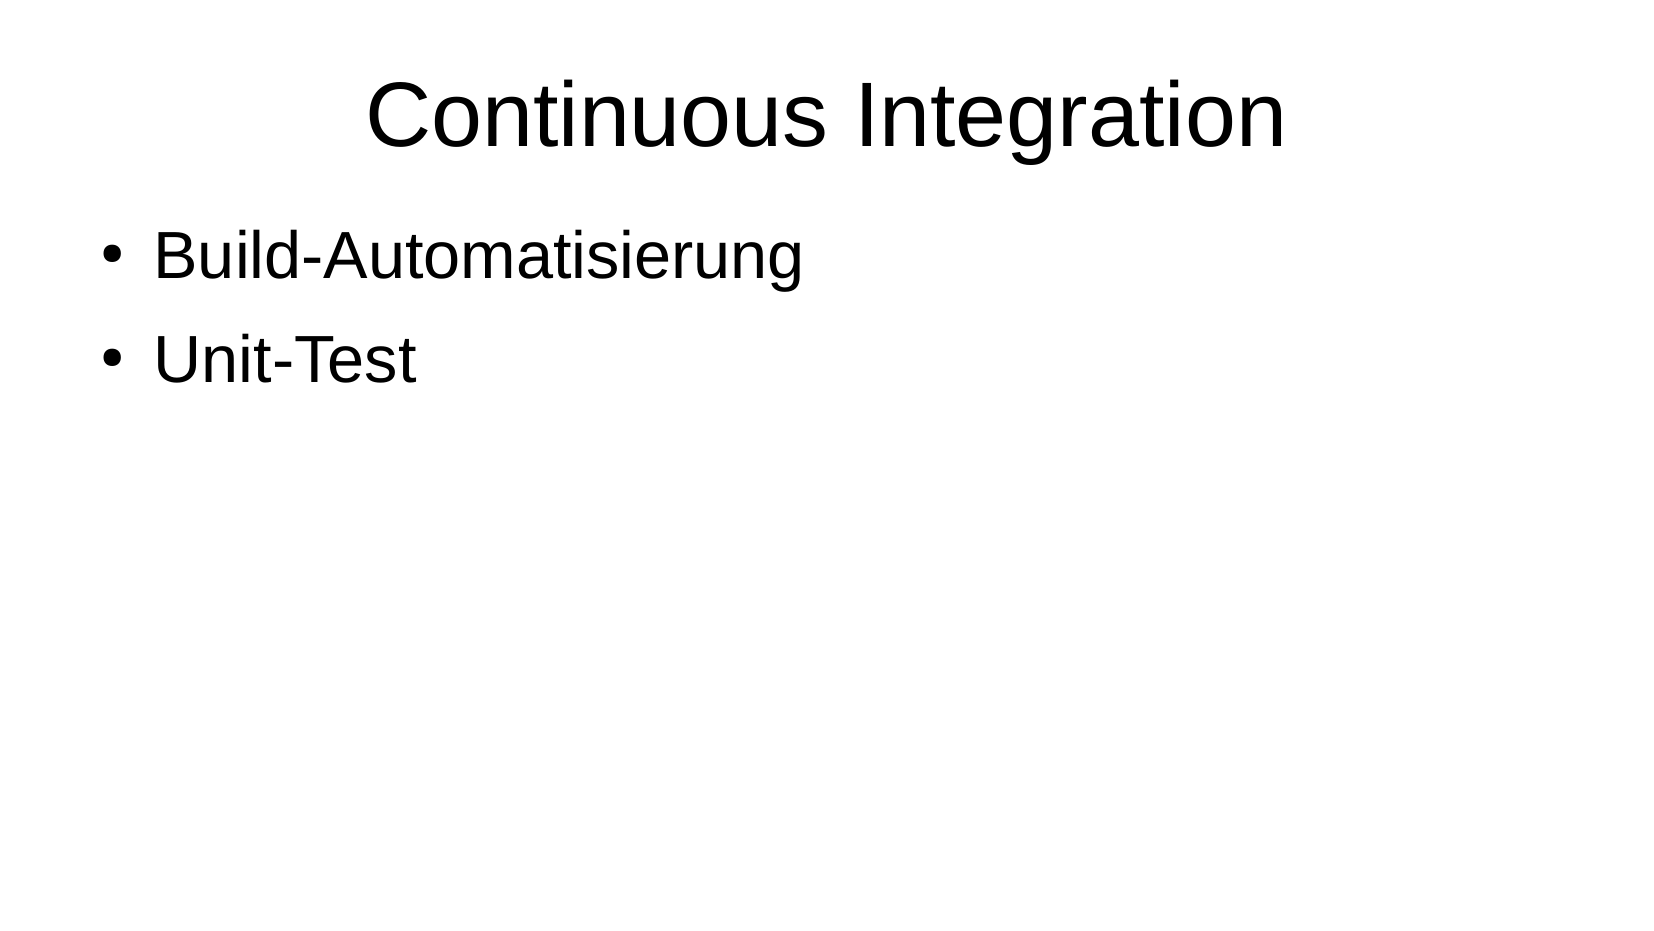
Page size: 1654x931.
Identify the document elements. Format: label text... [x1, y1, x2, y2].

title Continuous Integration [82, 37, 1571, 193]
list Build-Automatisierung Unit-Test [82, 217, 1571, 758]
